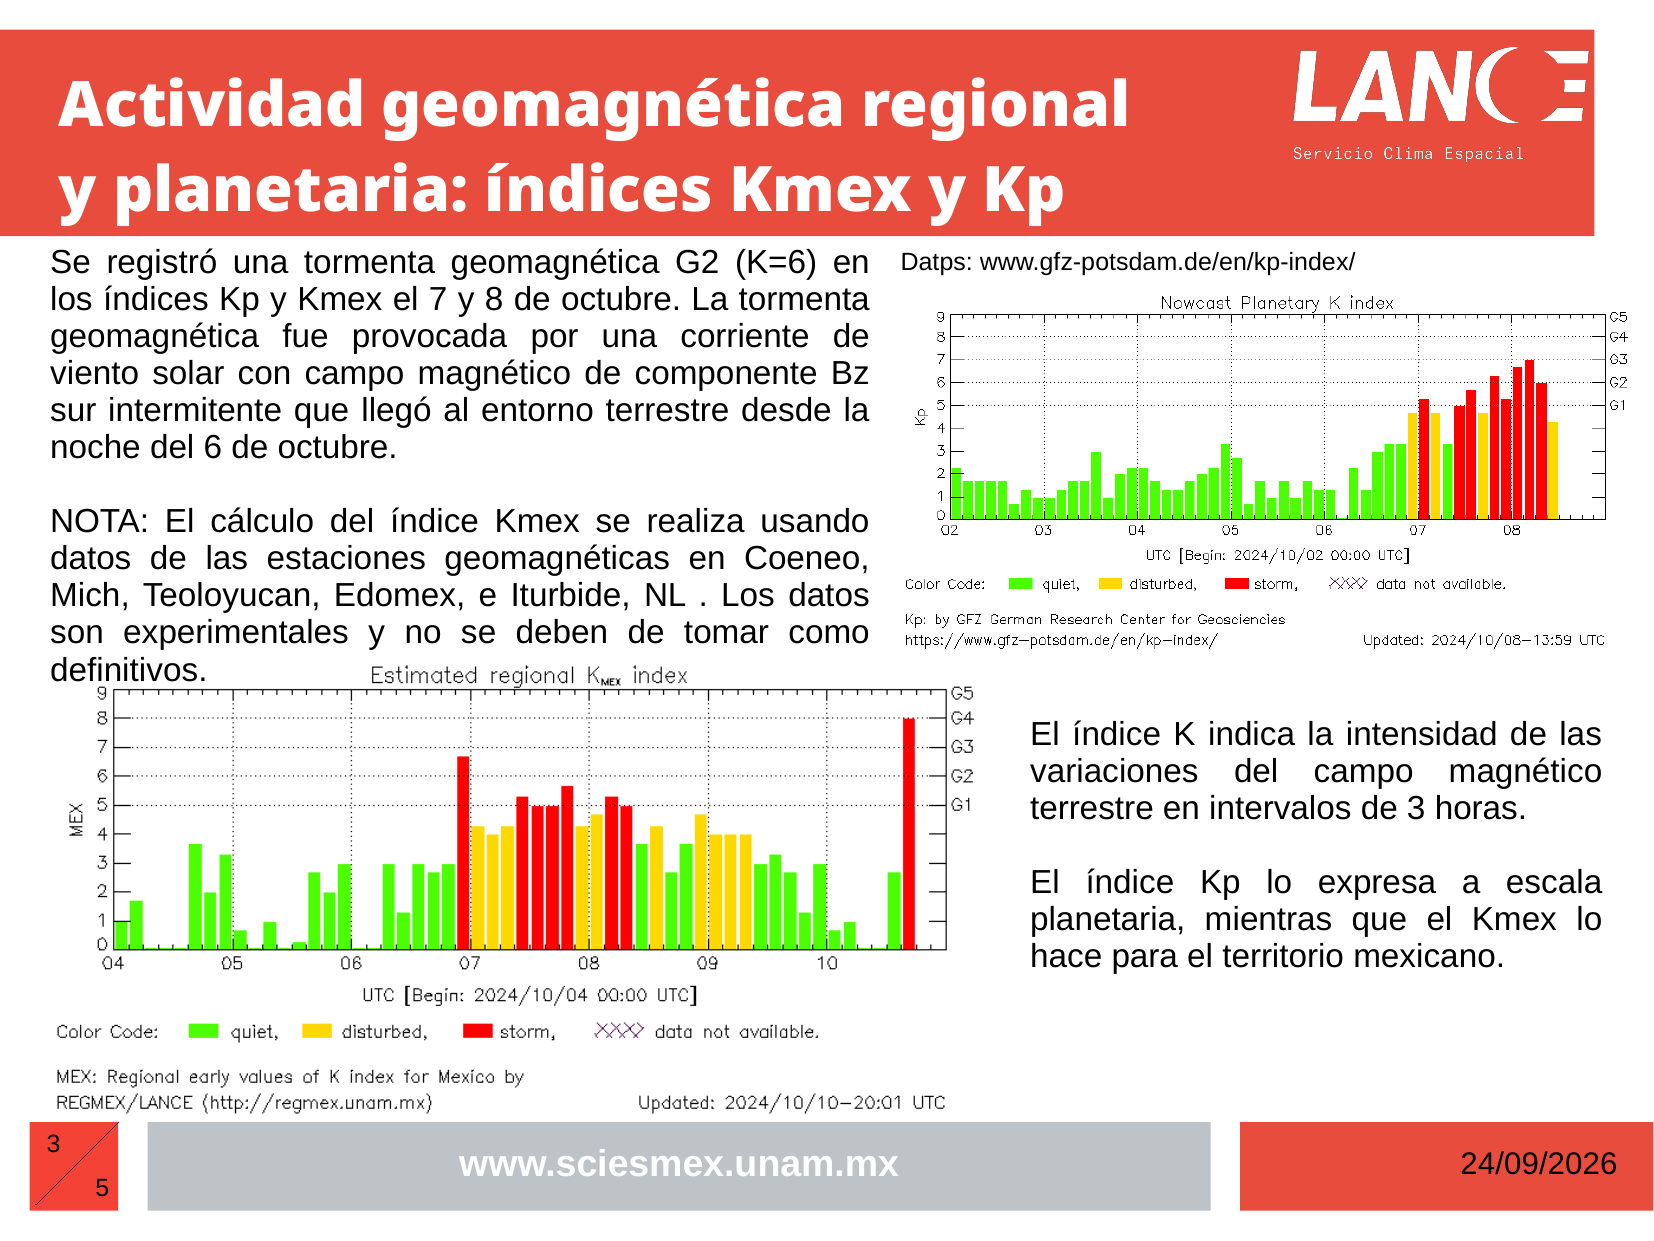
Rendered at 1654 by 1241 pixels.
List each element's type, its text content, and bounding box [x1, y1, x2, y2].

text_box <número> [31, 1122, 176, 1170]
picture [1293, 47, 1589, 162]
text_box El índice K indica la intensidad de las variaciones del campo magnético terrestre en intervalos de 3 horas. El índice Kp lo expresa a escala planetaria, mientras que el Kmex lo hace para el territorio mexicano. [1015, 707, 1619, 1052]
title Actividad geomagnética regional y planetaria: índices Kmex y Kp [59, 59, 1312, 207]
text_box 10/10/2024 [1424, 1122, 1654, 1205]
text_box 5 [35, 1151, 125, 1209]
text_box www.sciesmex.unam.mx [153, 1122, 1205, 1205]
picture [47, 277, 1642, 1116]
text_box Datps: www.gfz-potsdam.de/en/kp-index/ [886, 240, 1654, 284]
text_box Se registró una tormenta geomagnética G2 (K=6) en los índices Kp y Kmex el 7 y 8 de octubre. La tormenta geomagnética fue provocada por una corriente de viento solar con campo magnético de componente Bz sur intermitente que llegó al entorno terrestre desde la noche del 6 de octubre. NOTA: El cálculo del índice Kmex se realiza usando datos de las estaciones geomagnéticas en Coeneo, Mich, Teoloyucan, Edomex, e Iturbide, NL . Los datos son experimentales y no se deben de tomar como definitivos. [35, 236, 886, 733]
